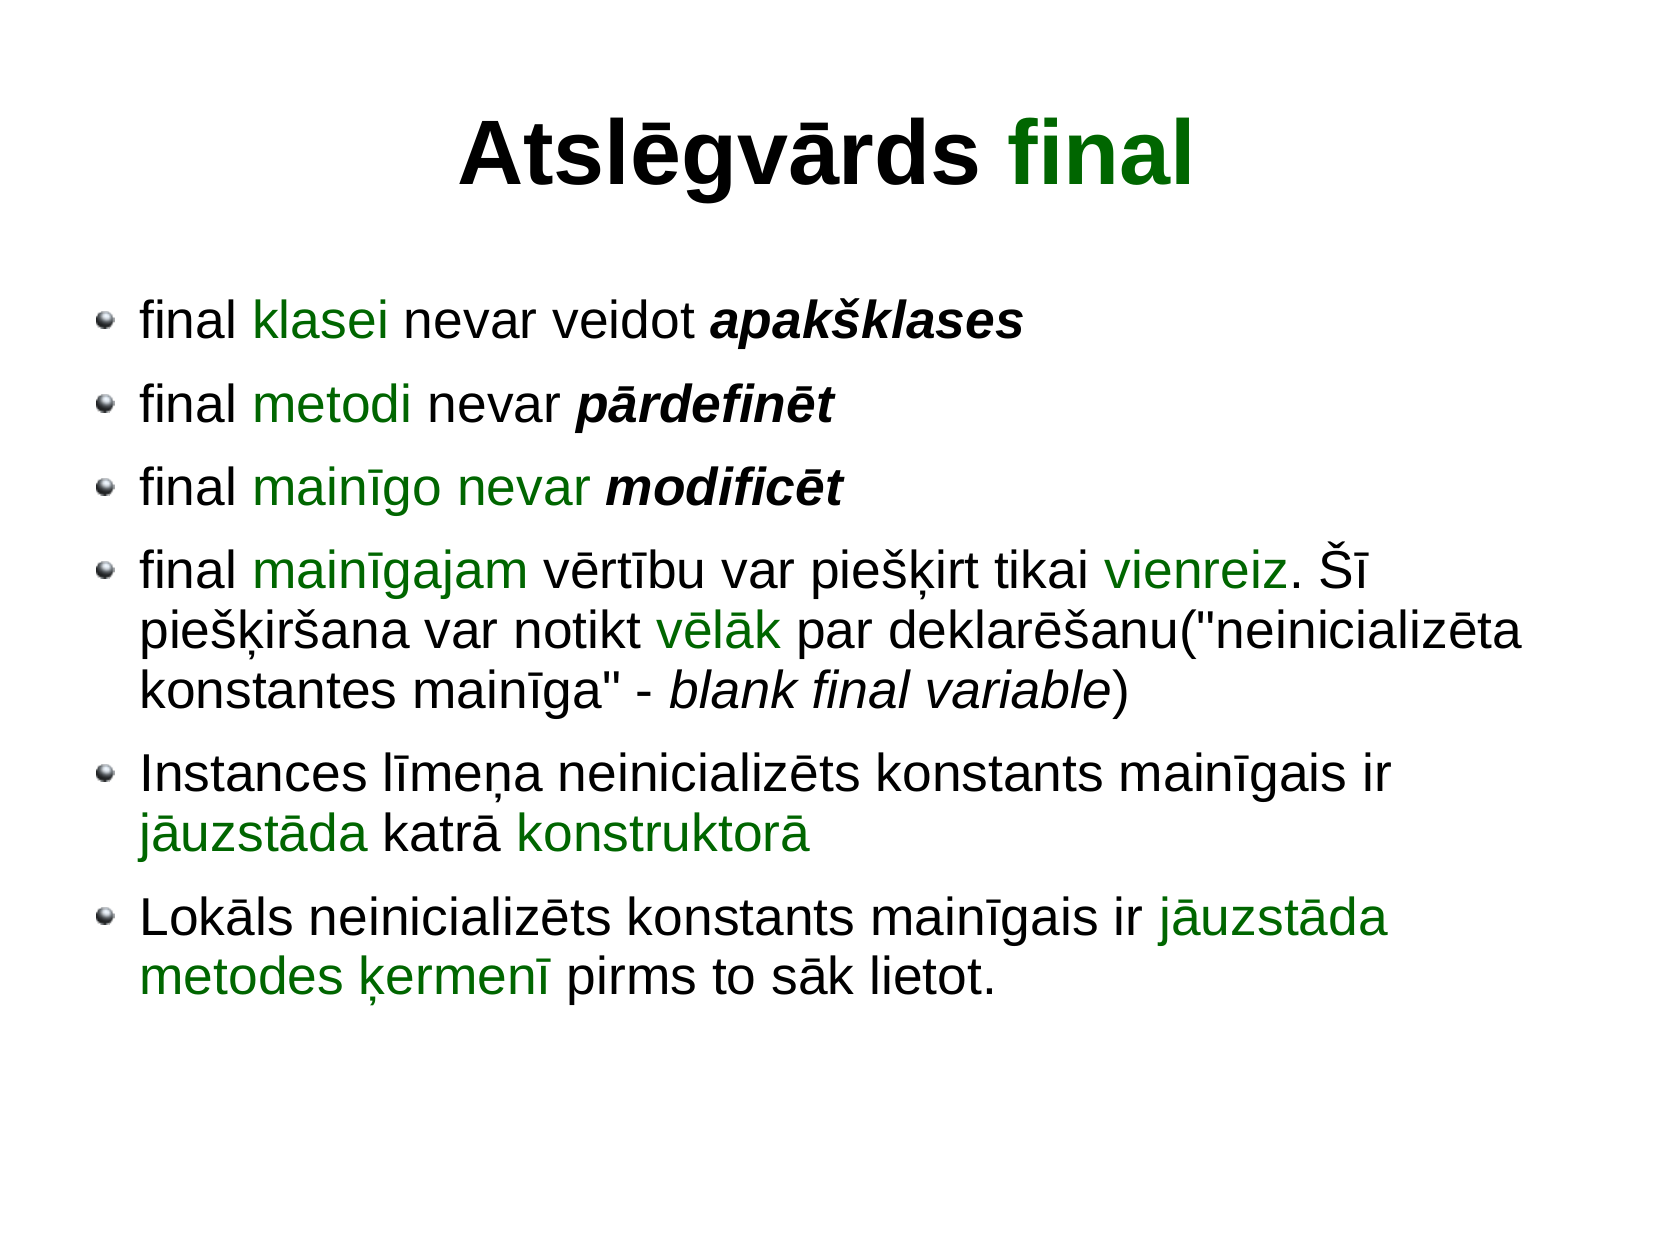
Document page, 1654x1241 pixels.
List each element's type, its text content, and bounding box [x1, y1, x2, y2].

list final klasei nevar veidot apakšklases final metodi nevar pārdefinēt final mainīgo nevar modificēt final mainīgajam vērtību var piešķirt tikai vienreiz. Šī piešķiršana var notikt vēlāk par deklarēšanu("neinicializēta konstantes mainīga" - blank final variable) Instances līmeņa neinicializēts konstants mainīgais ir jāuzstāda katrā konstruktorā Lokāls neinicializēts konstants mainīgais ir jāuzstāda metodes ķermenī pirms to sāk lietot. [82, 290, 1538, 1010]
title Atslēgvārds final [82, 49, 1571, 257]
